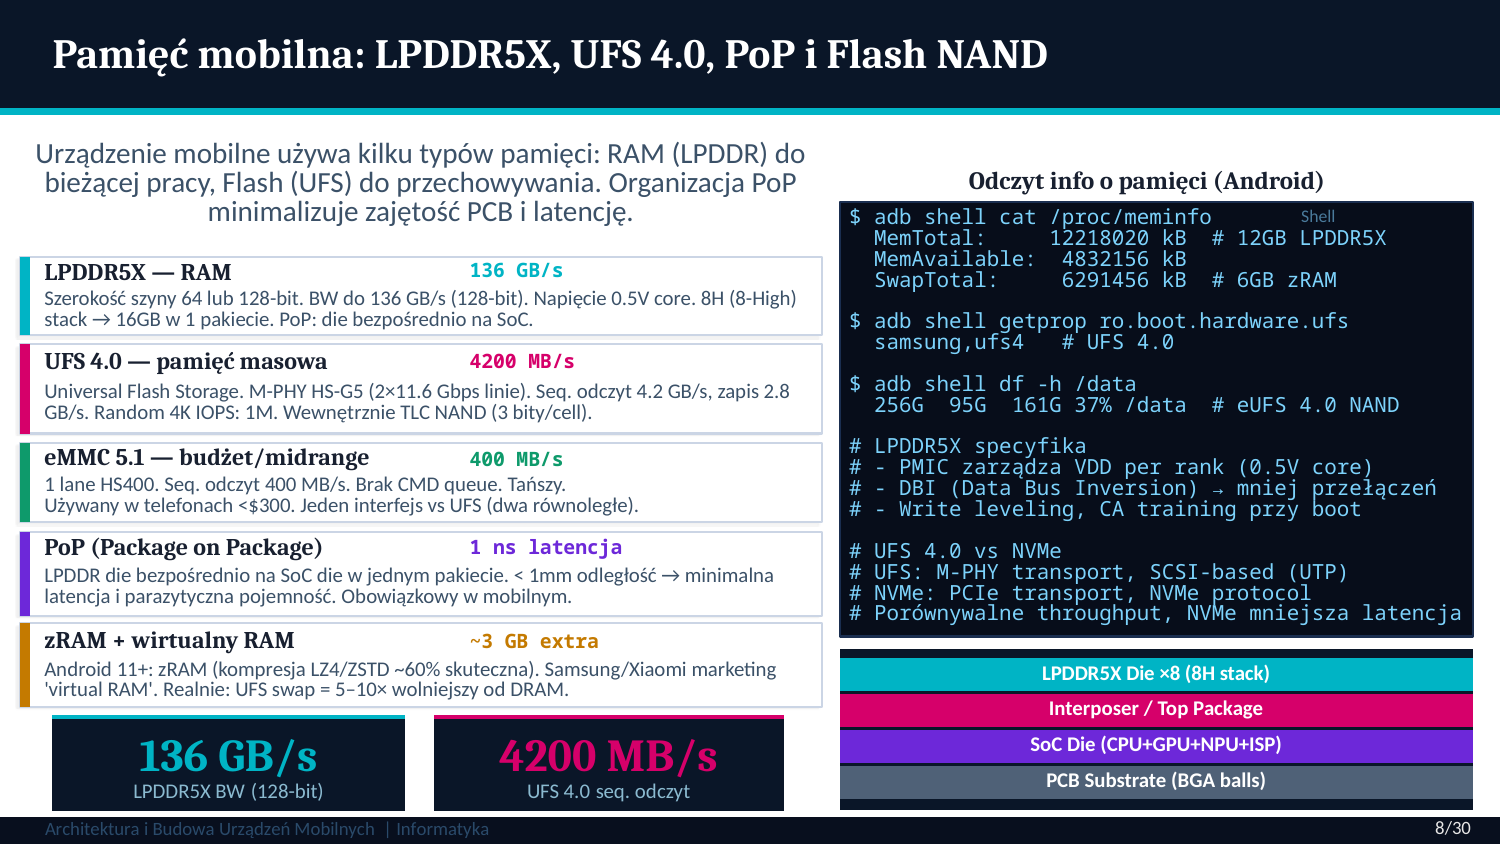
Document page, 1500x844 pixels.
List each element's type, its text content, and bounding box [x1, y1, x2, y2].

text_box [0, 817, 1420, 844]
text_box LPDDR5X Die ×8 (8H stack) [840, 658, 1473, 691]
text_box 400 MB/s [470, 446, 805, 473]
text_box 4200 MB/s [555, 742, 564, 769]
text_box [20, 257, 822, 335]
text_box Odczyt info o pamięci (Android) [840, 160, 1455, 202]
text_box 1 lane HS400. Seq. odczyt 400 MB/s. Brak CMD queue. Tańszy. Używany w telefonach <$300. Jeden interfejs vs UFS (dwa równoległe). [44, 476, 812, 515]
text_box [840, 649, 1473, 658]
text_box 136 GB/s [52, 723, 405, 770]
text_box [20, 344, 822, 434]
text_box [840, 202, 1473, 636]
text_box LPDDR5X BW (128-bit) [52, 773, 405, 808]
text_box Architektura i Budowa Urządzeń Mobilnych | Informatyka [45, 819, 1420, 843]
text_box 136 GB/s [470, 257, 805, 284]
text_box Pamięć mobilna: LPDDR5X, UFS 4.0, PoP i Flash NAND [53, 9, 1447, 102]
text_box UFS 4.0 — pamięć masowa [44, 346, 812, 377]
text_box 4200 MB/s [580, 742, 589, 769]
text_box $ adb shell cat /proc/meminfo MemTotal: 12218020 kB # 12GB LPDDR5X MemAvailable: 4832156 kB SwapTotal: 6291456 kB # 6GB zRAM $ adb shell getprop ro.boot.hardware.ufs samsung,ufs4 # UFS 4.0 $ adb shell df -h /data 256G 95G 161G 37% /data # eUFS 4.0 NAND # LPDDR5X specyfika # - PMIC zarządza VDD per rank (0.5V core) # - DBI (Data Bus Inversion) → mniej przełączeń # - Write leveling, CA training przy boot # UFS 4.0 vs NVMe # UFS: M-PHY transport, SCSI-based (UTP) # NVMe: PCIe transport, NVMe protocol # Porównywalne throughput, NVMe mniejsza latencja [849, 210, 1500, 628]
text_box UFS 4.0 seq. odczyt [434, 773, 784, 808]
text_box LPDDR5X — RAM [44, 259, 812, 285]
text_box [20, 443, 822, 522]
text_box 4200 MB/s [434, 723, 784, 770]
text_box Urządzenie mobilne używa kilku typów pamięci: RAM (LPDDR) do bieżącej pracy, Flash (UFS) do przechowywania. Organizacja PoP minimalizuje zajętość PCB i latencję. [20, 124, 822, 247]
text_box LPDDR die bezpośrednio na SoC die w jednym pakiecie. < 1mm odległość → minimalna latencja i parazytyczna pojemność. Obowiązkowy w mobilnym. [44, 567, 812, 607]
text_box /30 [1420, 806, 1500, 844]
text_box 4200 MB/s [470, 347, 805, 374]
text_box [434, 715, 784, 723]
text_box [840, 799, 1473, 810]
text_box Android 11+: zRAM (kompresja LZ4/ZSTD ~60% skuteczna). Samsung/Xiaomi marketing 'virtual RAM'. Realnie: UFS swap = 5–10× wolniejszy od DRAM. [44, 661, 812, 701]
text_box [20, 532, 822, 616]
text_box Szerokość szyny 64 lub 128-bit. BW do 136 GB/s (128-bit). Napięcie 0.5V core. 8H (8-High) stack → 16GB w 1 pakiecie. PoP: die bezpośrednio na SoC. [44, 290, 812, 329]
text_box [0, 0, 1500, 115]
text_box zRAM + wirtualny RAM [44, 626, 812, 655]
text_box PoP (Package on Package) [44, 532, 812, 564]
text_box [20, 623, 822, 707]
text_box Interposer / Top Package [840, 694, 1473, 727]
text_box 1 ns latencja [470, 533, 805, 560]
text_box eMMC 5.1 — budżet/midrange [44, 441, 812, 473]
text_box PCB Substrate (BGA balls) [840, 766, 1473, 799]
text_box [52, 715, 405, 723]
text_box Shell [1301, 205, 1451, 210]
text_box SoC Die (CPU+GPU+NPU+ISP) [840, 730, 1473, 763]
text_box ~3 GB extra [470, 627, 805, 654]
text_box Universal Flash Storage. M-PHY HS-G5 (2×11.6 Gbps linie). Seq. odczyt 4.2 GB/s, zapis 2.8 GB/s. Random 4K IOPS: 1M. Wewnętrznie TLC NAND (3 bity/cell). [44, 383, 812, 422]
